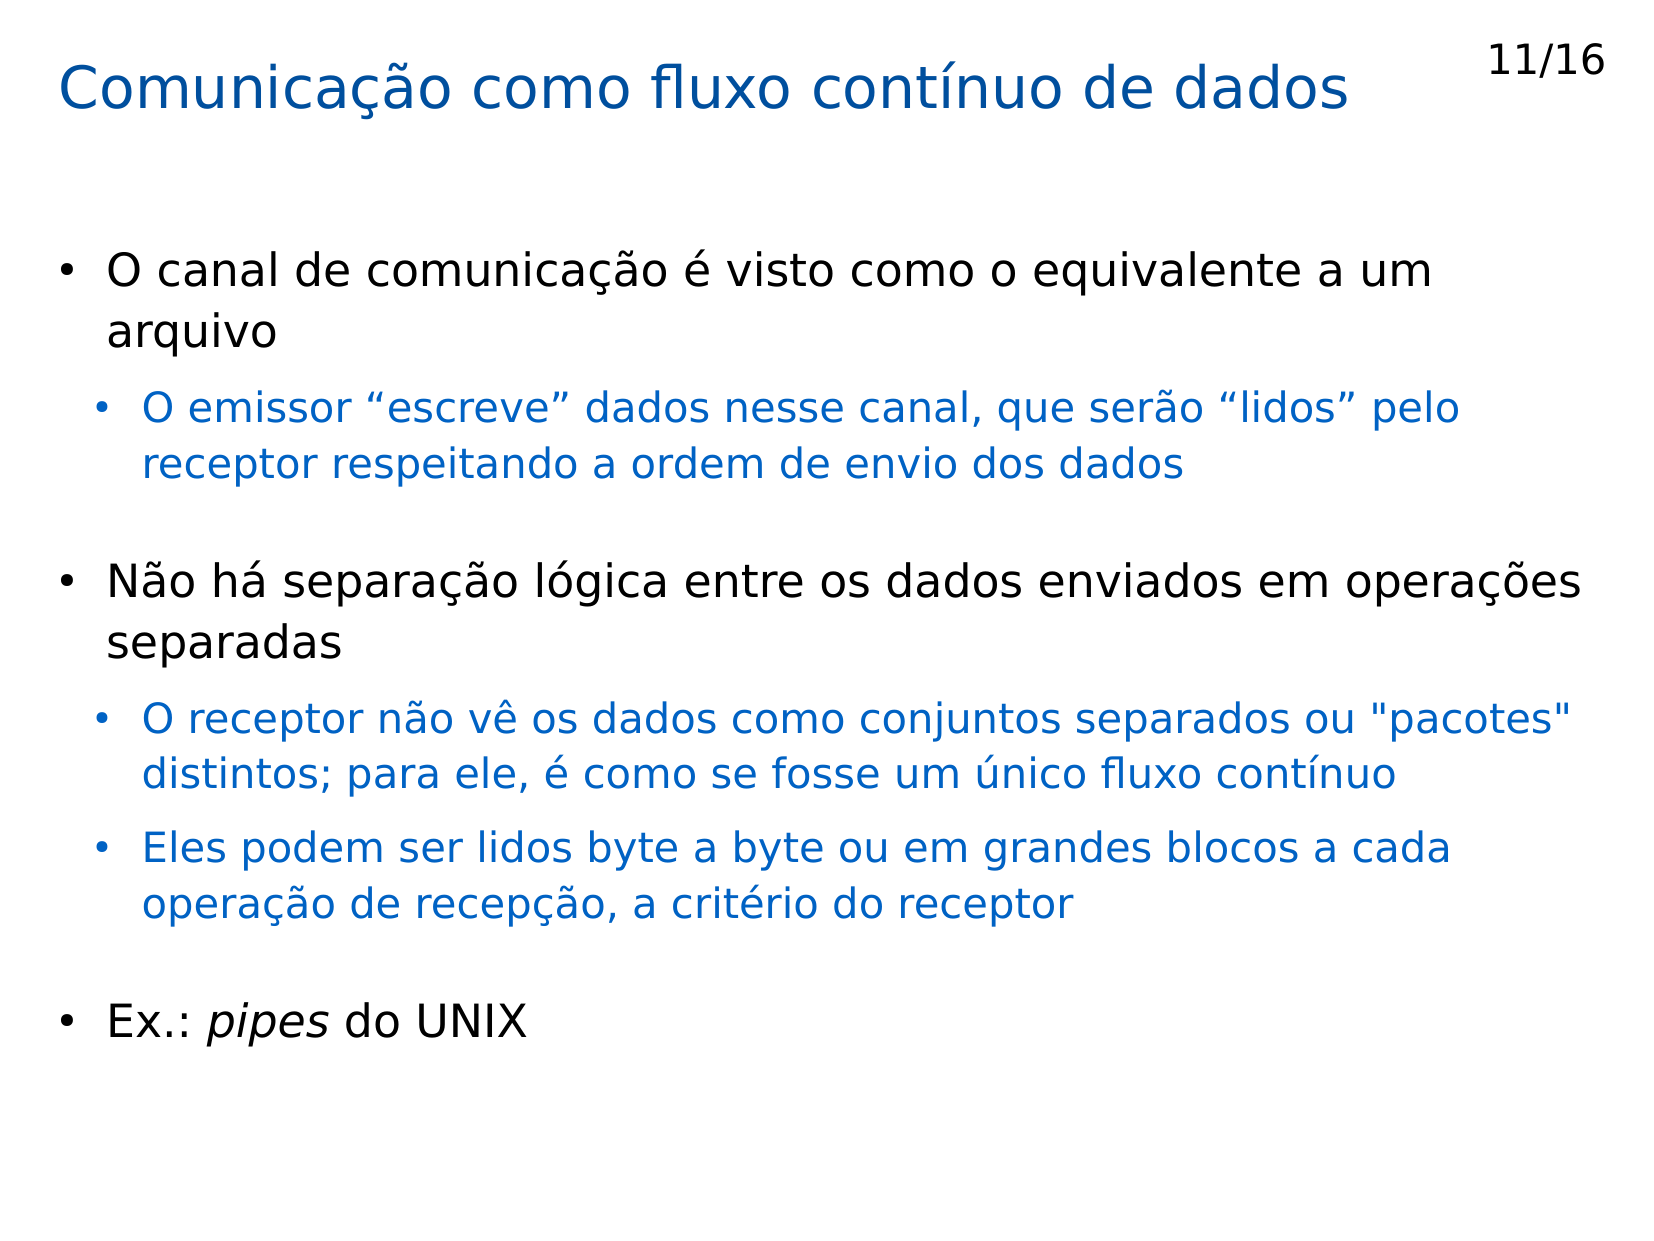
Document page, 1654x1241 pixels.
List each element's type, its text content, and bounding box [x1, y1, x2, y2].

title Comunicação como fluxo contínuo de dados [59, 29, 1625, 148]
list O canal de comunicação é visto como o equivalente a um arquivo O emissor “escreve” dados nesse canal, que serão “lidos” pelo receptor respeitando a ordem de envio dos dados Não há separação lógica entre os dados enviados em operações separadas O receptor não vê os dados como conjuntos separados ou "pacotes" distintos; para ele, é como se fosse um único fluxo contínuo Eles podem ser lidos byte a byte ou em grandes blocos a cada operação de recepção, a critério do receptor Ex.: pipes do UNIX [59, 236, 1595, 1211]
